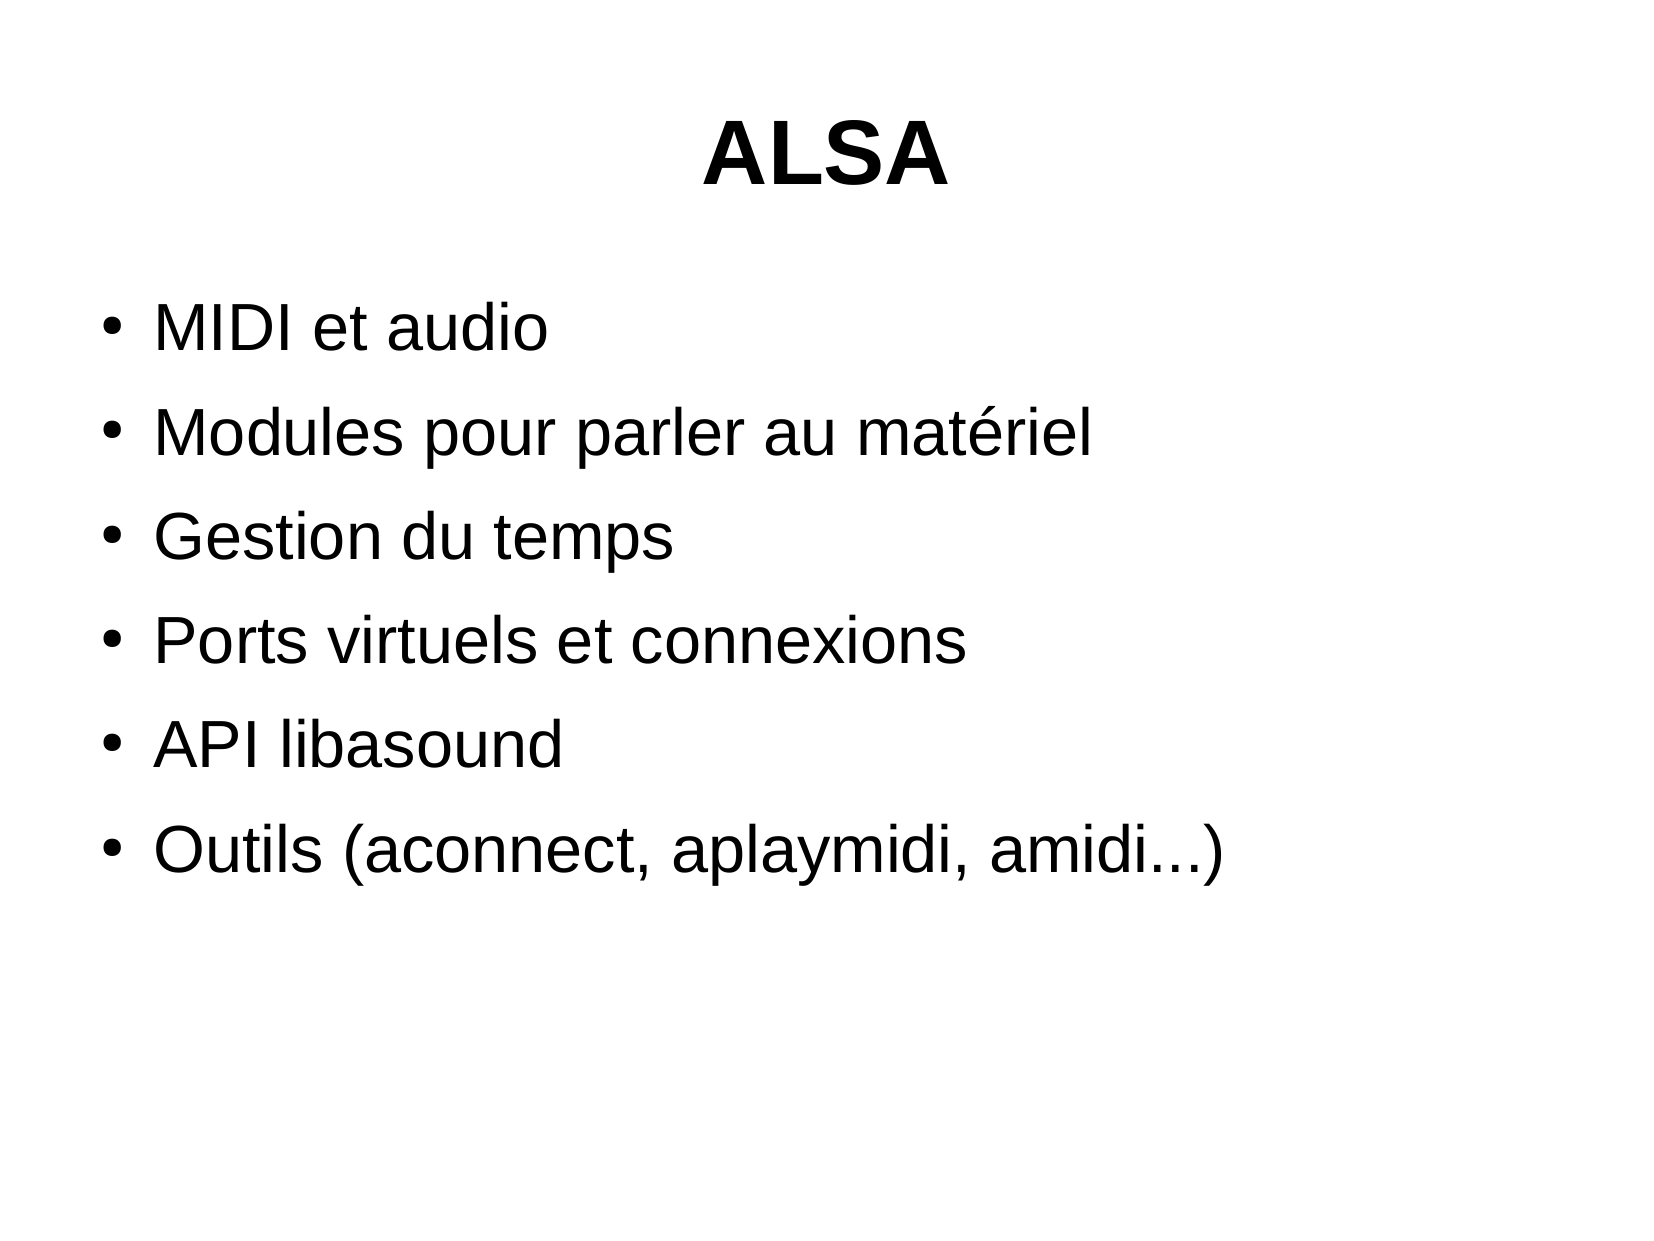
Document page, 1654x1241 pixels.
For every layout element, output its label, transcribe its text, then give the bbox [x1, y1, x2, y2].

list MIDI et audio Modules pour parler au matériel Gestion du temps Ports virtuels et connexions API libasound Outils (aconnect, aplaymidi, amidi...) [82, 290, 1571, 1010]
title ALSA [82, 49, 1571, 257]
